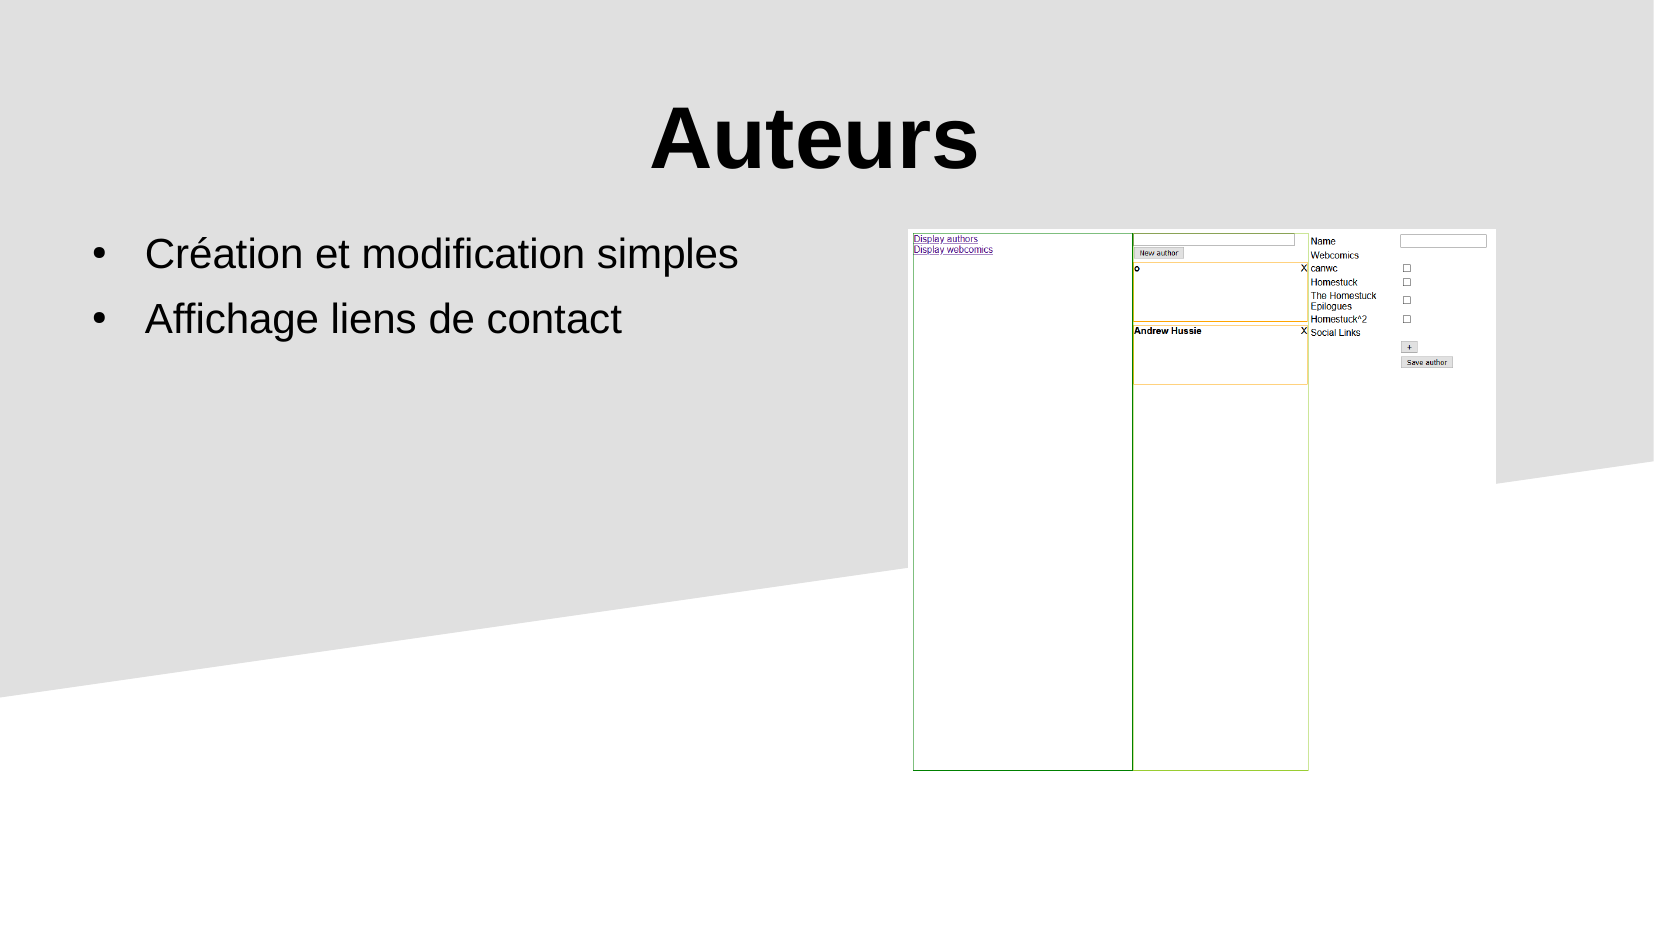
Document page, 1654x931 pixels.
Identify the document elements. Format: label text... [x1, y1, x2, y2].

list Création et modification simples Affichage liens de contact [74, 230, 779, 774]
picture [908, 229, 1496, 774]
title Auteurs [76, 60, 1554, 217]
